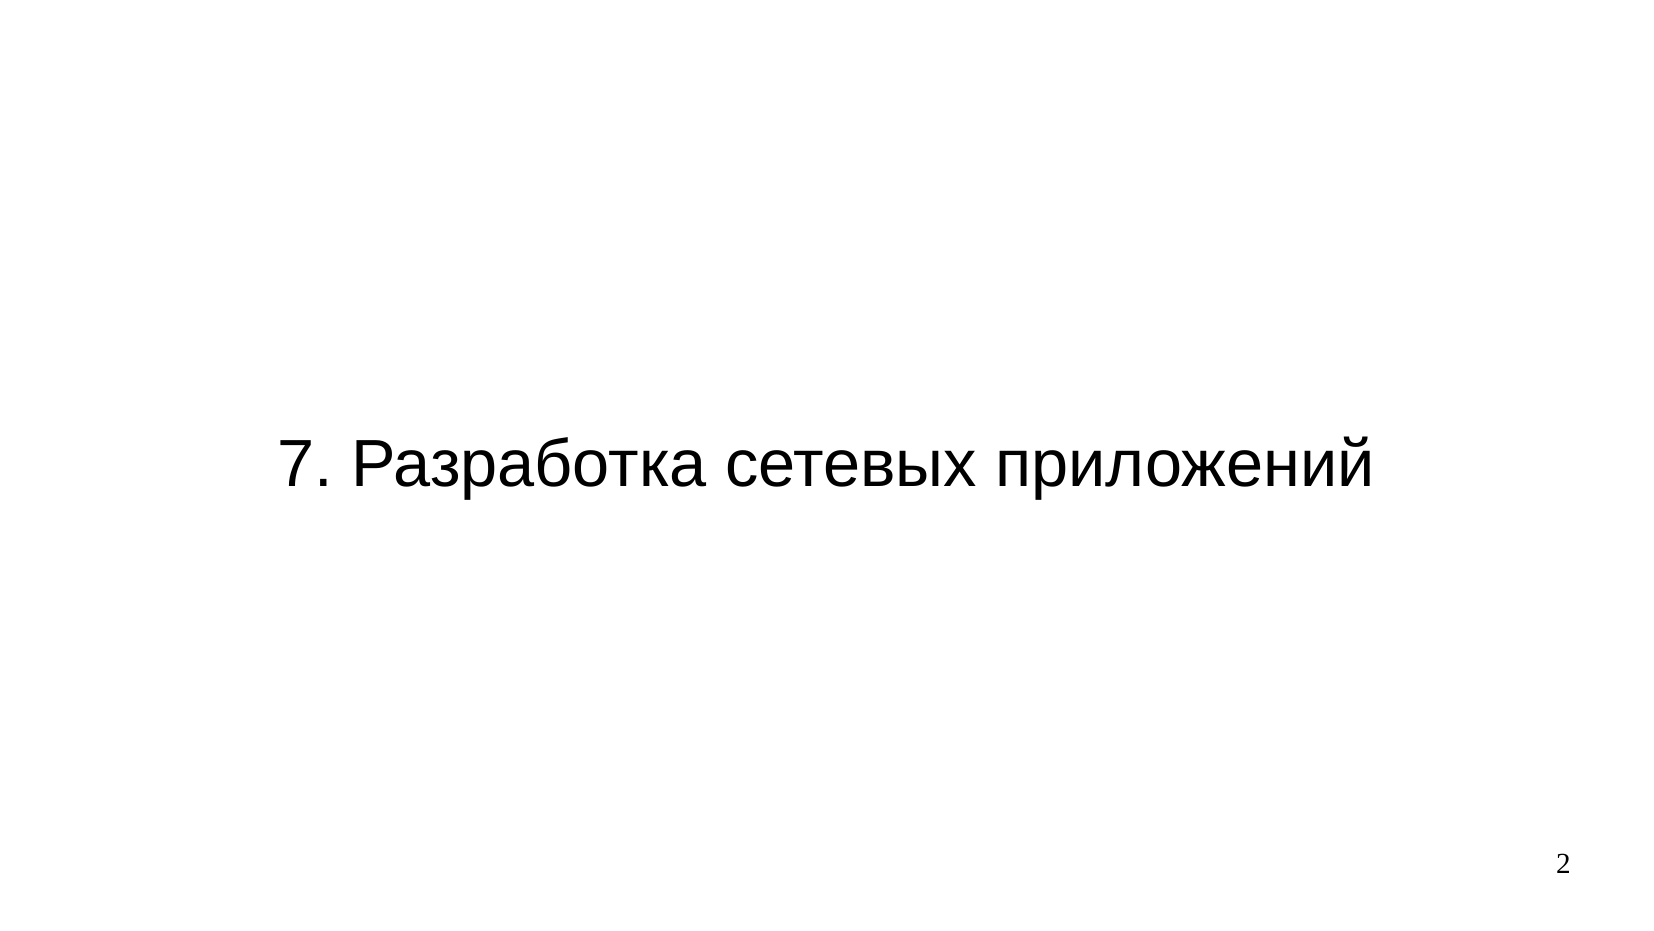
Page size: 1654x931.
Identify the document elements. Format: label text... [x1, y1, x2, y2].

title 7. Разработка сетевых приложений [82, 385, 1571, 541]
